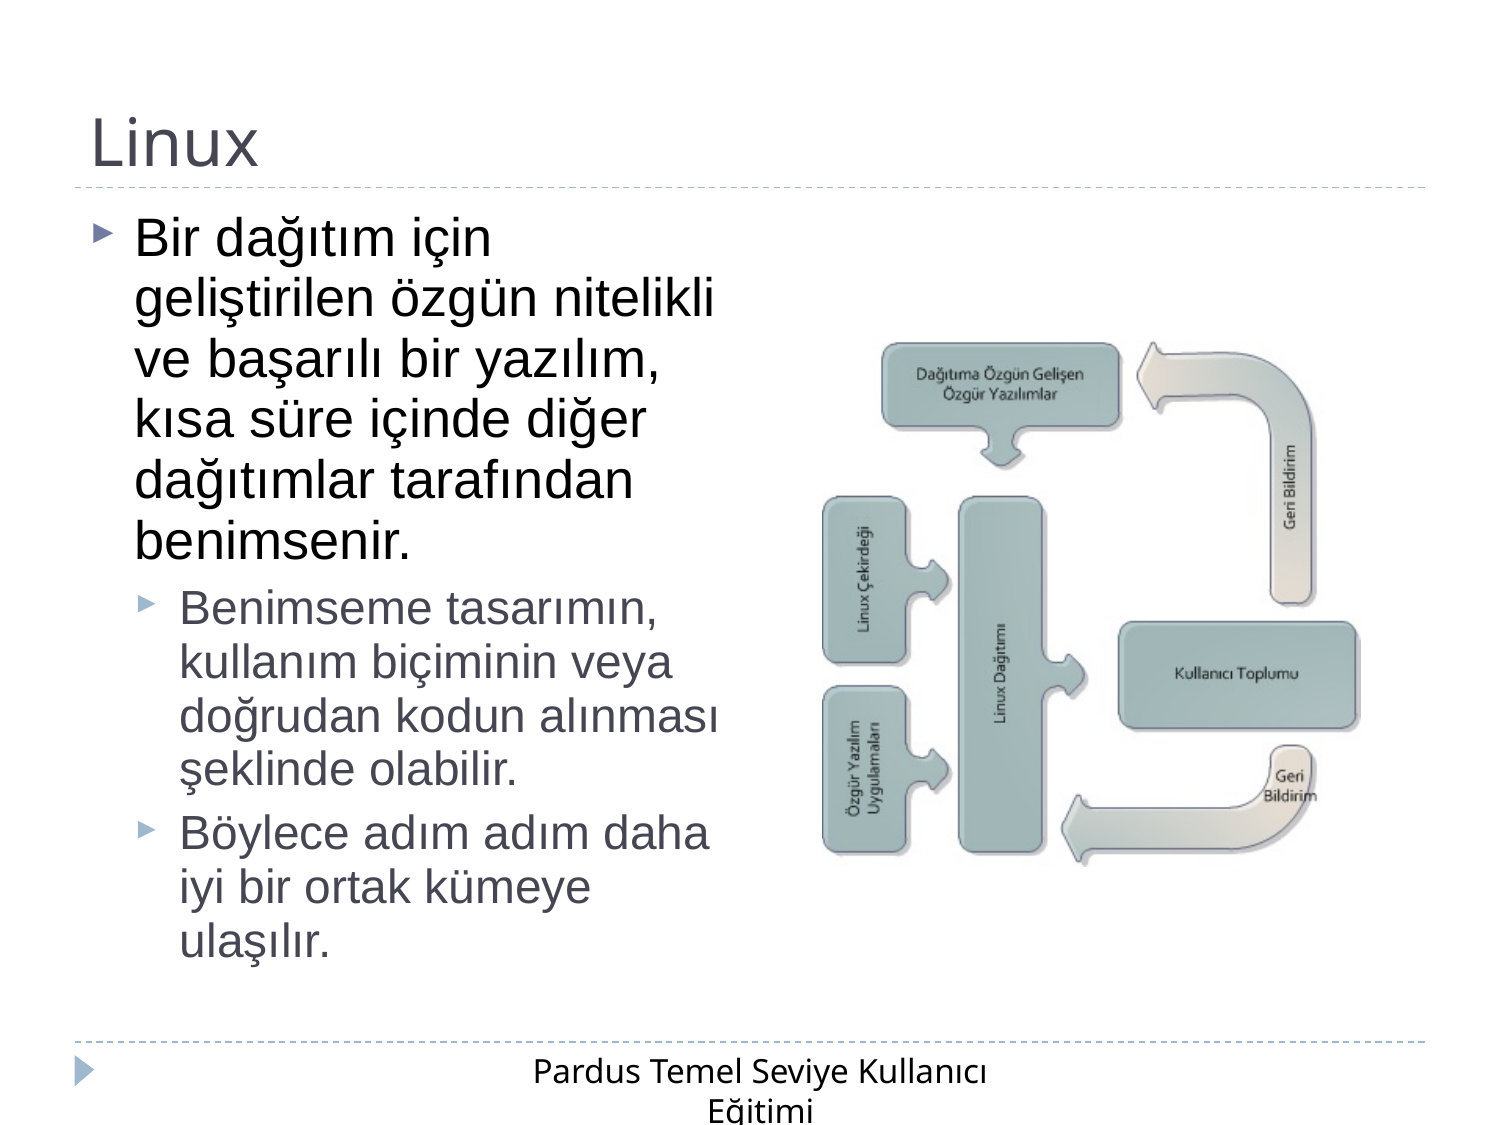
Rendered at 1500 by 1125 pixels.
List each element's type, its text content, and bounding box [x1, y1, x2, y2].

list Bir dağıtım için geliştirilen özgün nitelikli ve başarılı bir yazılım, kısa süre içinde diğer dağıtımlar tarafından benimsenir. Benimseme tasarımın, kullanım biçiminin veya doğrudan kodun alınması şeklinde olabilir. Böylece adım adım daha iyi bir ortak kümeye ulaşılır. [75, 200, 738, 1010]
title Linux [75, 37, 1425, 188]
picture [822, 341, 1361, 867]
